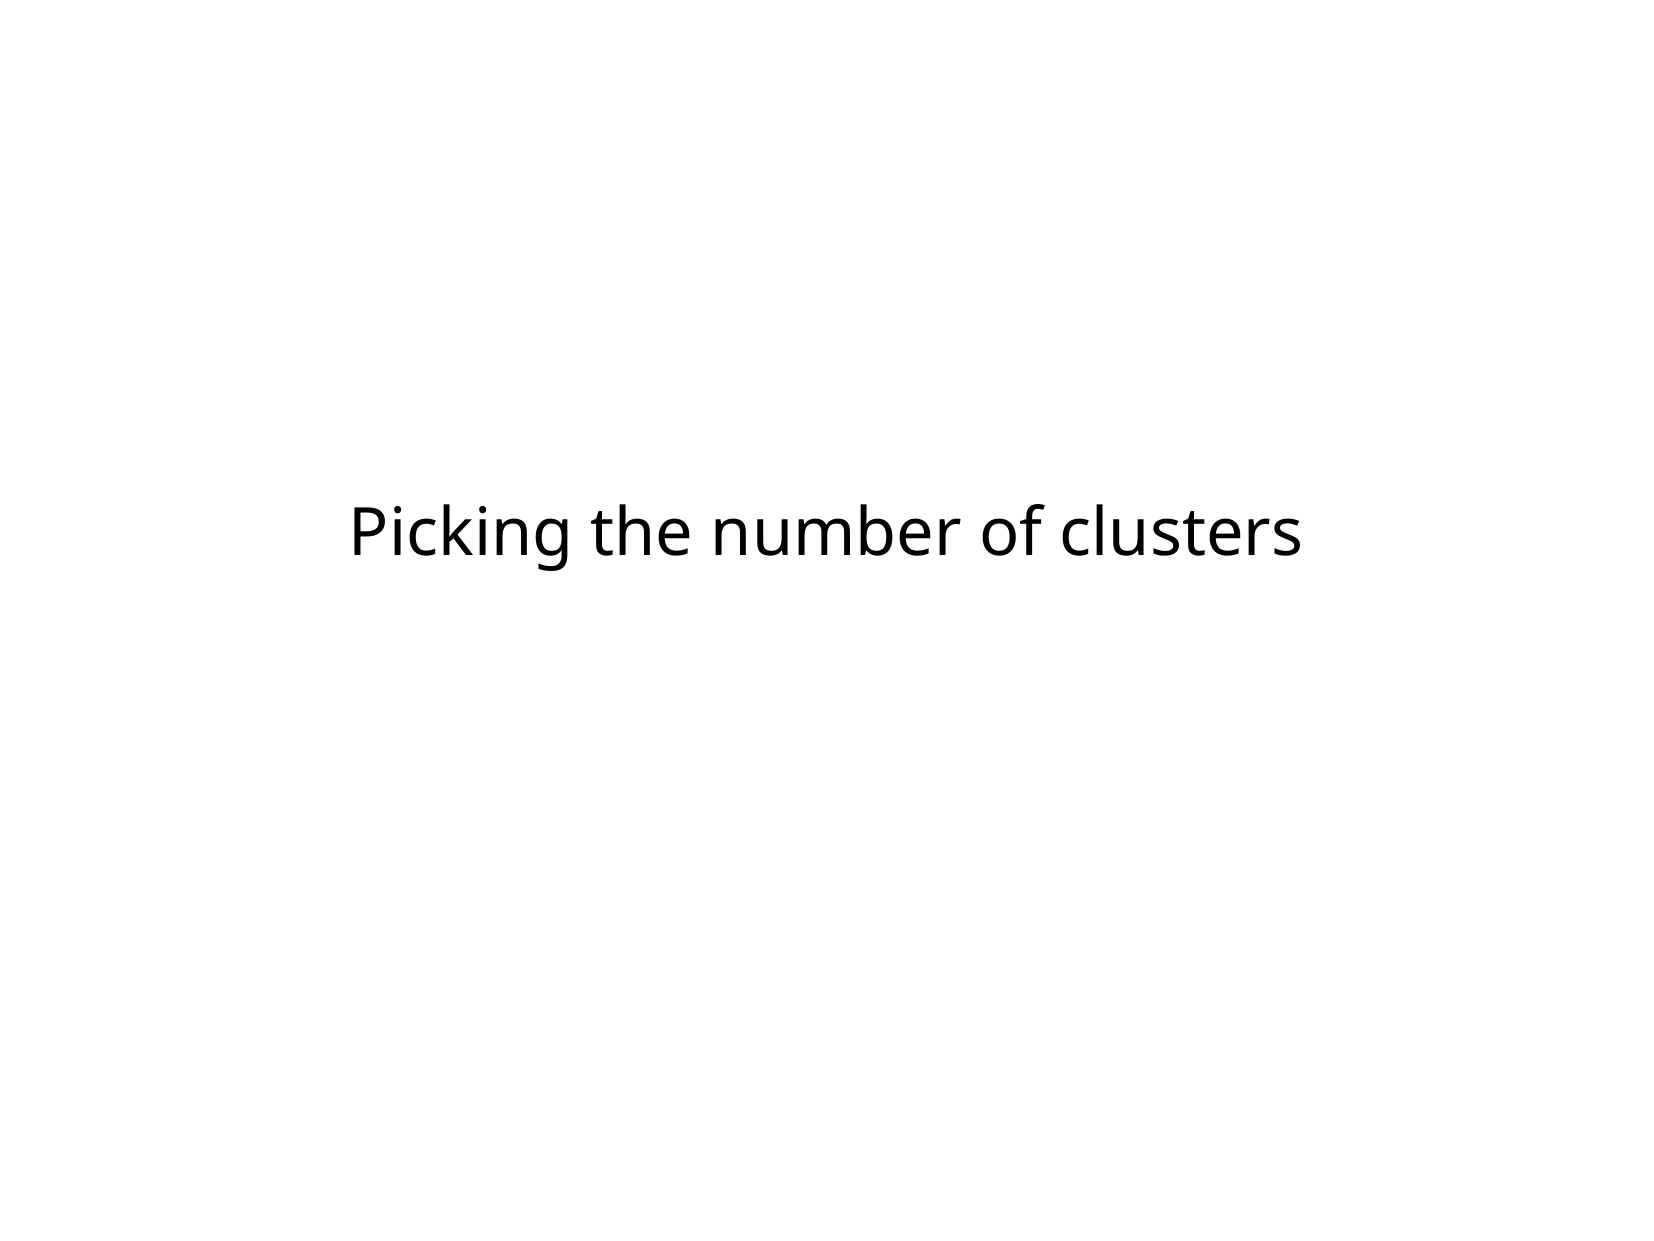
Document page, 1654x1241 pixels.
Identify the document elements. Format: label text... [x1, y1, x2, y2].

subtitle Picking the number of clusters [82, 49, 1571, 1010]
